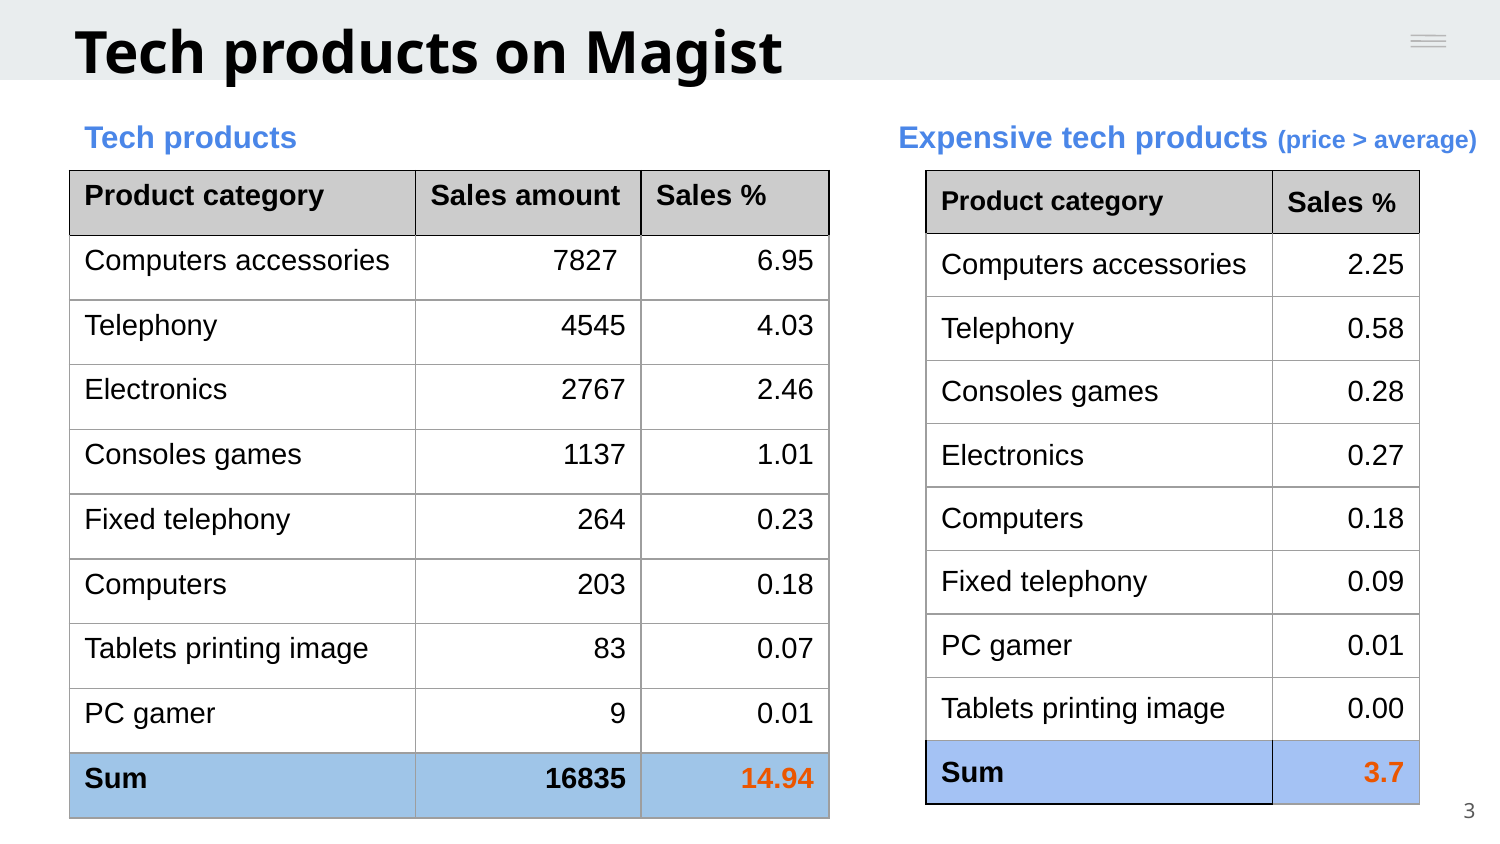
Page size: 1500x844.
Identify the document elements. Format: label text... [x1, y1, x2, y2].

table_cell 203 [416, 560, 640, 623]
table_header Product category [927, 171, 1272, 233]
table_cell 0.23 [642, 495, 828, 558]
table_cell 0.27 [1273, 424, 1419, 486]
table_cell Computers accessories [70, 236, 415, 299]
table_cell 1137 [416, 430, 640, 493]
table_cell Consoles games [927, 361, 1272, 423]
table_cell Sum [70, 754, 415, 817]
table_cell 6.95 [642, 236, 828, 299]
table_cell 0.00 [1273, 678, 1419, 740]
table_cell 3.7 [1273, 741, 1419, 803]
table_cell Consoles games [70, 430, 415, 493]
table_cell Fixed telephony [70, 495, 415, 558]
table_cell 0.01 [642, 689, 828, 752]
table_cell 0.09 [1273, 551, 1419, 613]
table_cell 16835 [416, 754, 640, 817]
table_cell Computers [927, 488, 1272, 550]
list Expensive tech products (price > average) [883, 96, 1500, 171]
table_cell 2767 [416, 365, 640, 429]
table_cell Fixed telephony [927, 551, 1272, 613]
table_cell 9 [416, 689, 640, 752]
table_cell 0.18 [642, 560, 828, 623]
table_cell 1.01 [642, 430, 828, 493]
table_header Sales amount [416, 171, 640, 235]
table_cell 4545 [416, 301, 640, 364]
table_cell 264 [416, 495, 640, 558]
table_cell 4.03 [642, 301, 828, 364]
table_cell PC gamer [927, 615, 1272, 677]
table_cell Tablets printing image [70, 624, 415, 688]
table_cell PC gamer [70, 689, 415, 752]
table_cell Telephony [70, 301, 415, 364]
table_header Product category [70, 171, 415, 235]
title Tech products on Magist [59, 0, 1321, 88]
table_cell Sum [927, 741, 1272, 803]
table_header Sales % [642, 171, 828, 235]
table_cell 2.25 [1273, 234, 1419, 296]
table_cell Telephony [927, 297, 1272, 360]
table_cell 0.18 [1273, 488, 1419, 550]
table_cell Electronics [927, 424, 1272, 486]
table_cell Computers accessories [927, 234, 1272, 296]
table_header Sales % [1273, 171, 1419, 233]
table_cell 2.46 [642, 365, 828, 429]
table_cell Tablets printing image [927, 678, 1272, 740]
table_cell 83 [416, 624, 640, 688]
table_cell 7827 [416, 236, 640, 299]
table_cell Computers [70, 560, 415, 623]
table_cell 14.94 [642, 754, 828, 817]
table_cell 0.07 [642, 624, 828, 688]
table_cell 0.28 [1273, 361, 1419, 423]
slide_number <number> [1400, 779, 1491, 844]
table_cell 0.58 [1273, 297, 1419, 360]
table_cell 0.01 [1273, 615, 1419, 677]
list Tech products [69, 96, 408, 171]
table_cell Electronics [70, 365, 415, 429]
